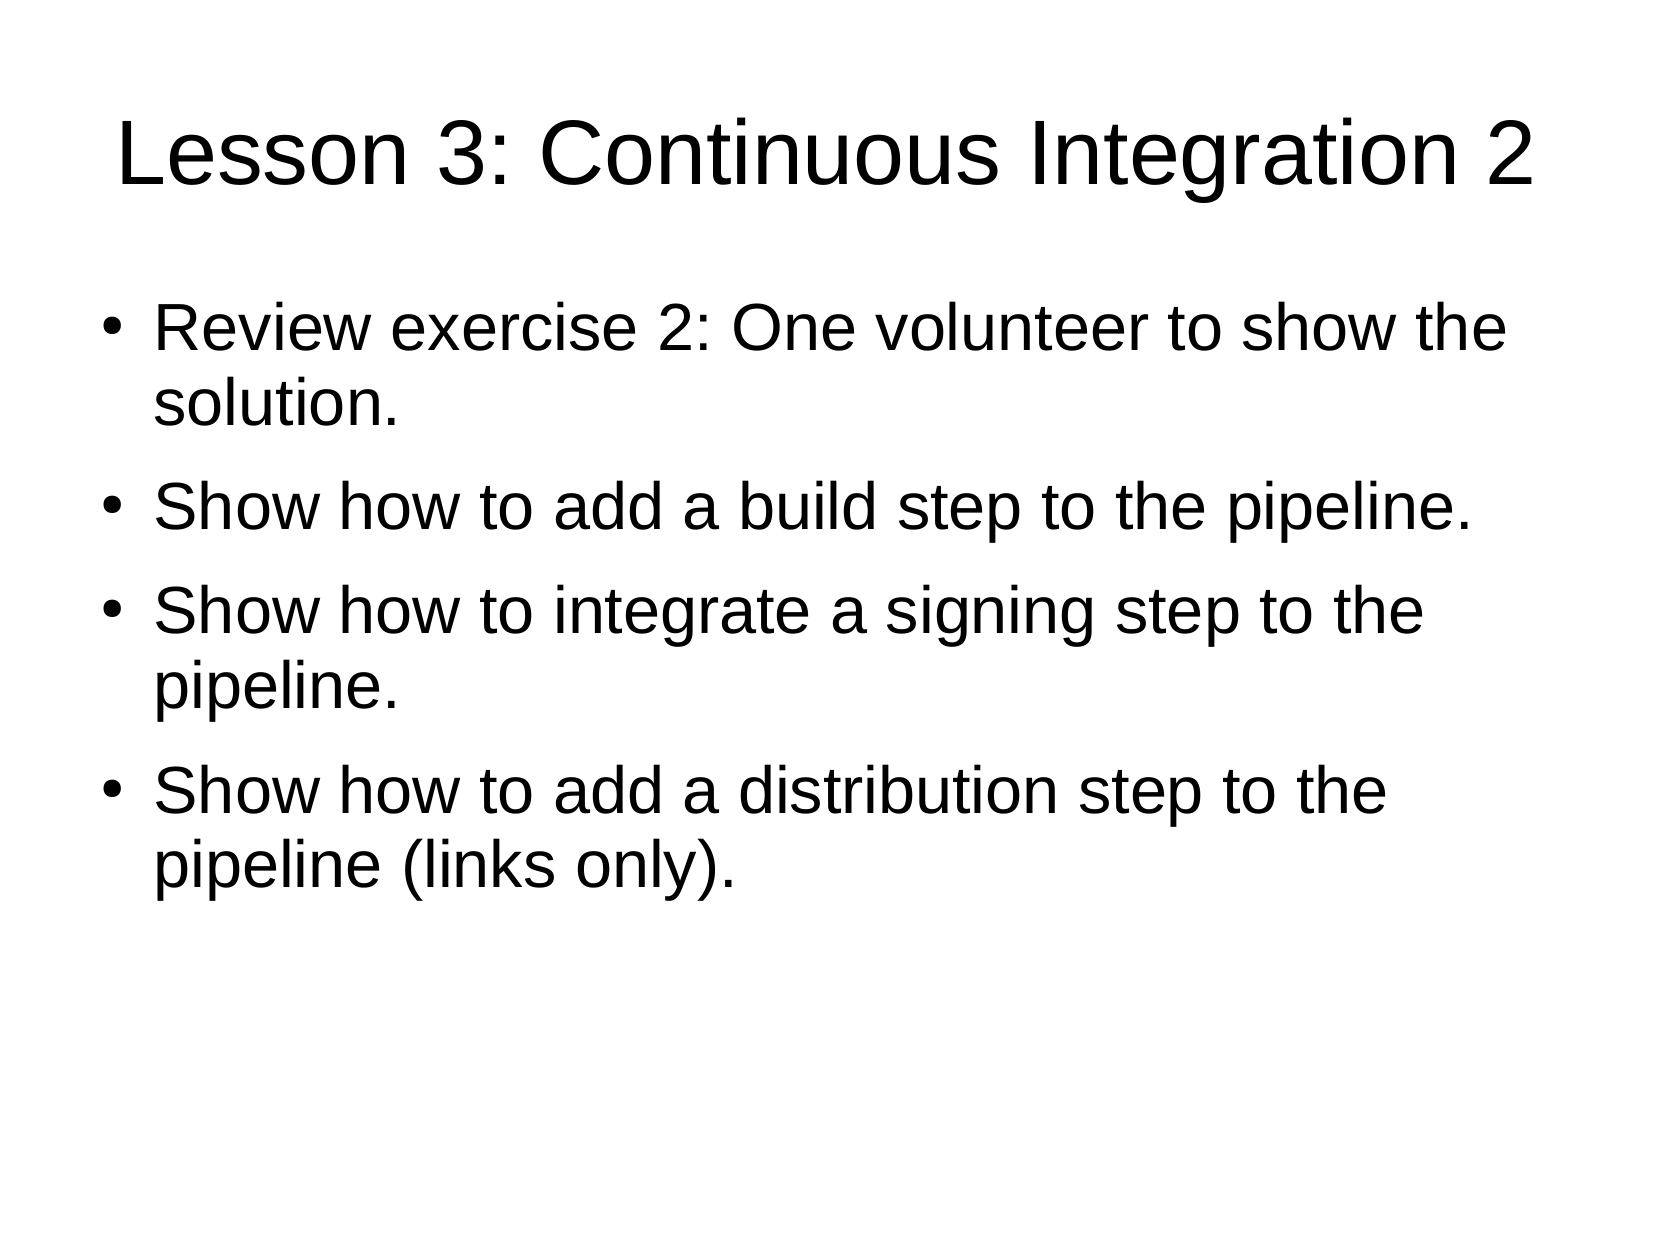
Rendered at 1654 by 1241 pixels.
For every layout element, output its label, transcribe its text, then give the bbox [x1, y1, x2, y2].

list Review exercise 2: One volunteer to show the solution. Show how to add a build step to the pipeline. Show how to integrate a signing step to the pipeline. Show how to add a distribution step to the pipeline (links only). [82, 290, 1571, 1111]
title Lesson 3: Continuous Integration 2 [82, 49, 1571, 257]
